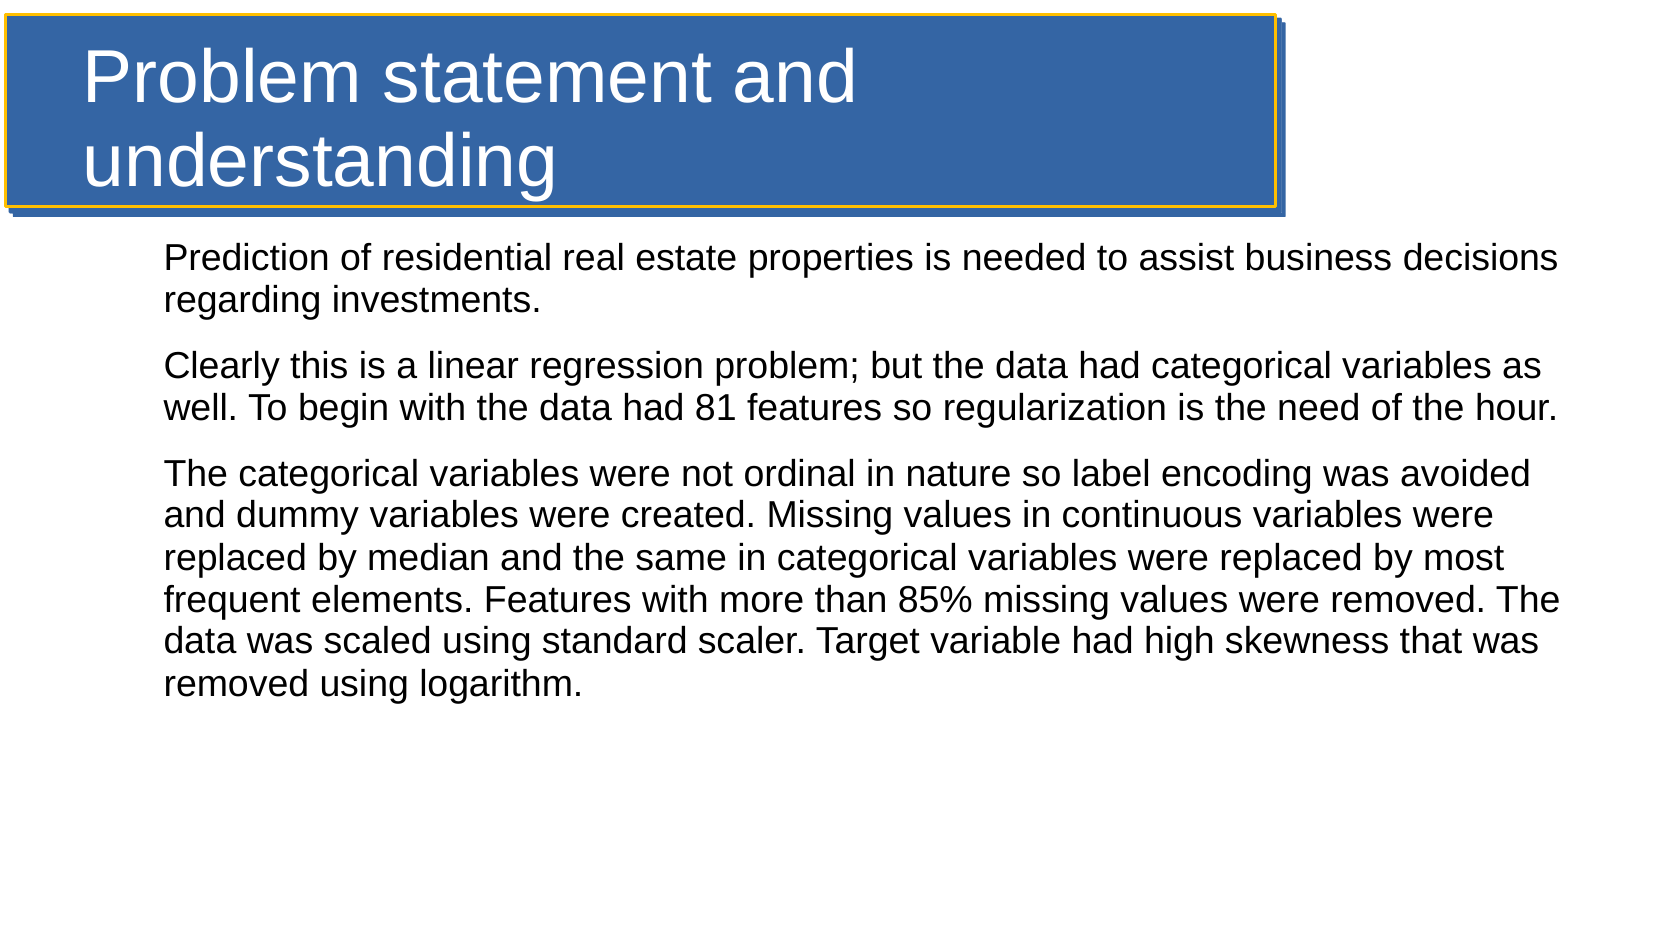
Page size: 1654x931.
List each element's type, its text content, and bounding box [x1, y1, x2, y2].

title Problem statement and understanding [82, 34, 1235, 203]
list Prediction of residential real estate properties is needed to assist business decisions regarding investments. Clearly this is a linear regression problem; but the data had categorical variables as well. To begin with the data had 81 features so regularization is the need of the hour. The categorical variables were not ordinal in nature so label encoding was avoided and dummy variables were created. Missing values in continuous variables were replaced by median and the same in categorical variables were replaced by most frequent elements. Features with more than 85% missing values were removed. The data was scaled using standard scaler. Target variable had high skewness that was removed using logarithm. [88, 236, 1565, 798]
